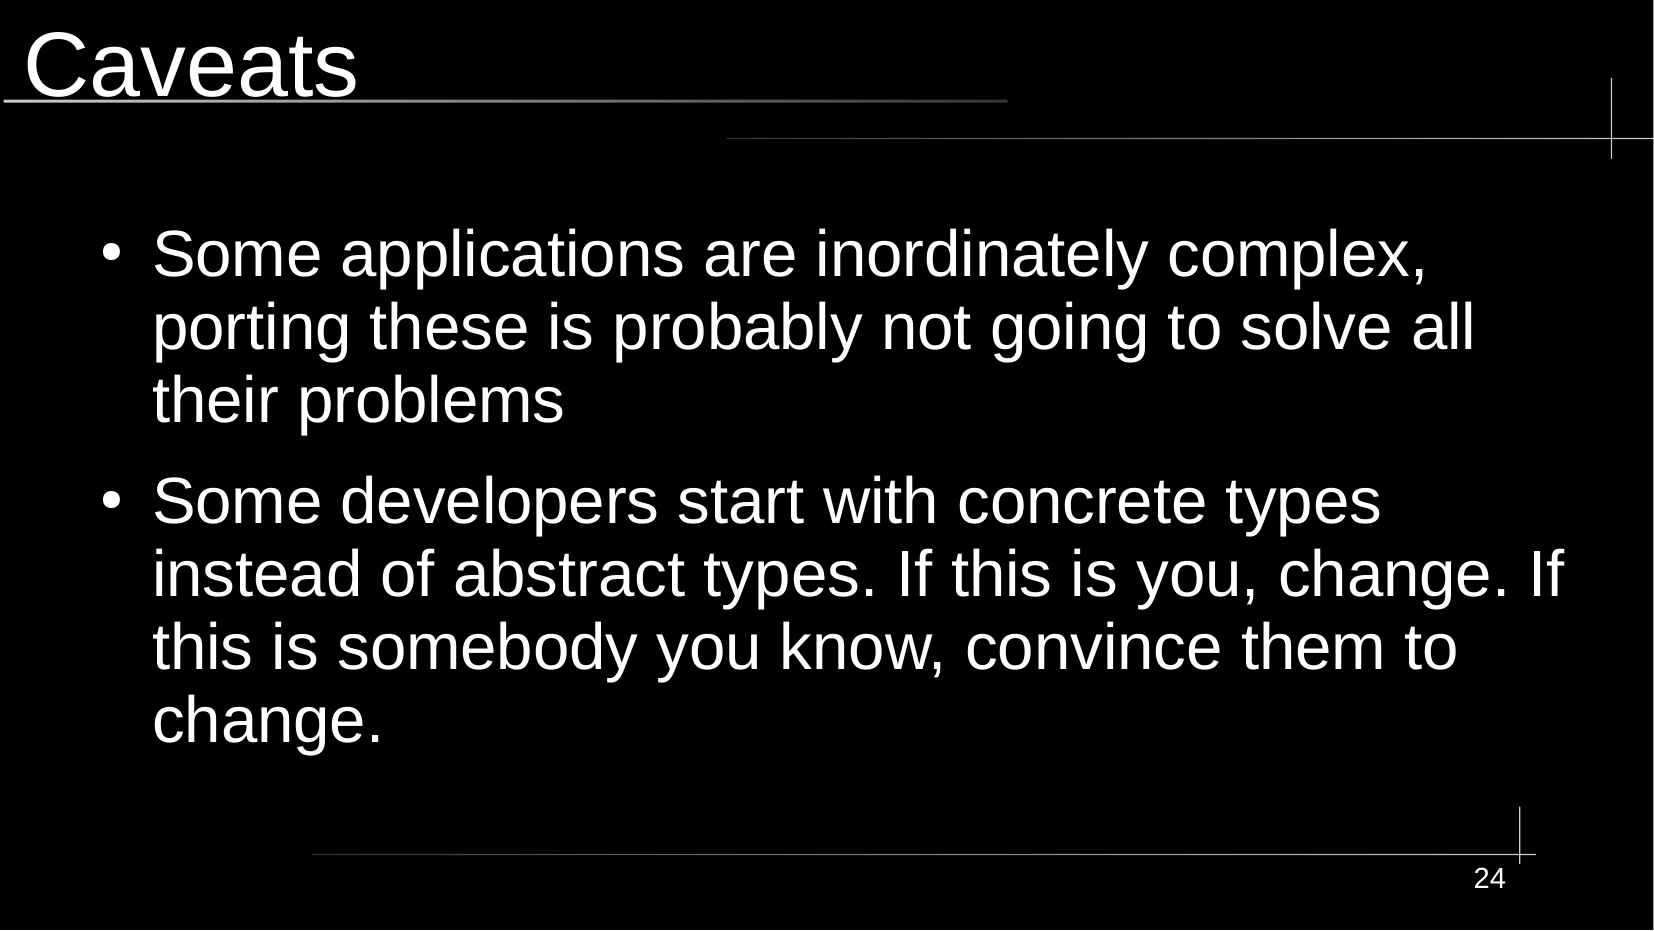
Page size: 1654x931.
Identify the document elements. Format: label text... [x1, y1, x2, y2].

list Some applications are inordinately complex, porting these is probably not going to solve all their problems Some developers start with concrete types instead of abstract types. If this is you, change. If this is somebody you know, convince them to change. [82, 217, 1571, 758]
title Caveats [23, 11, 1589, 119]
